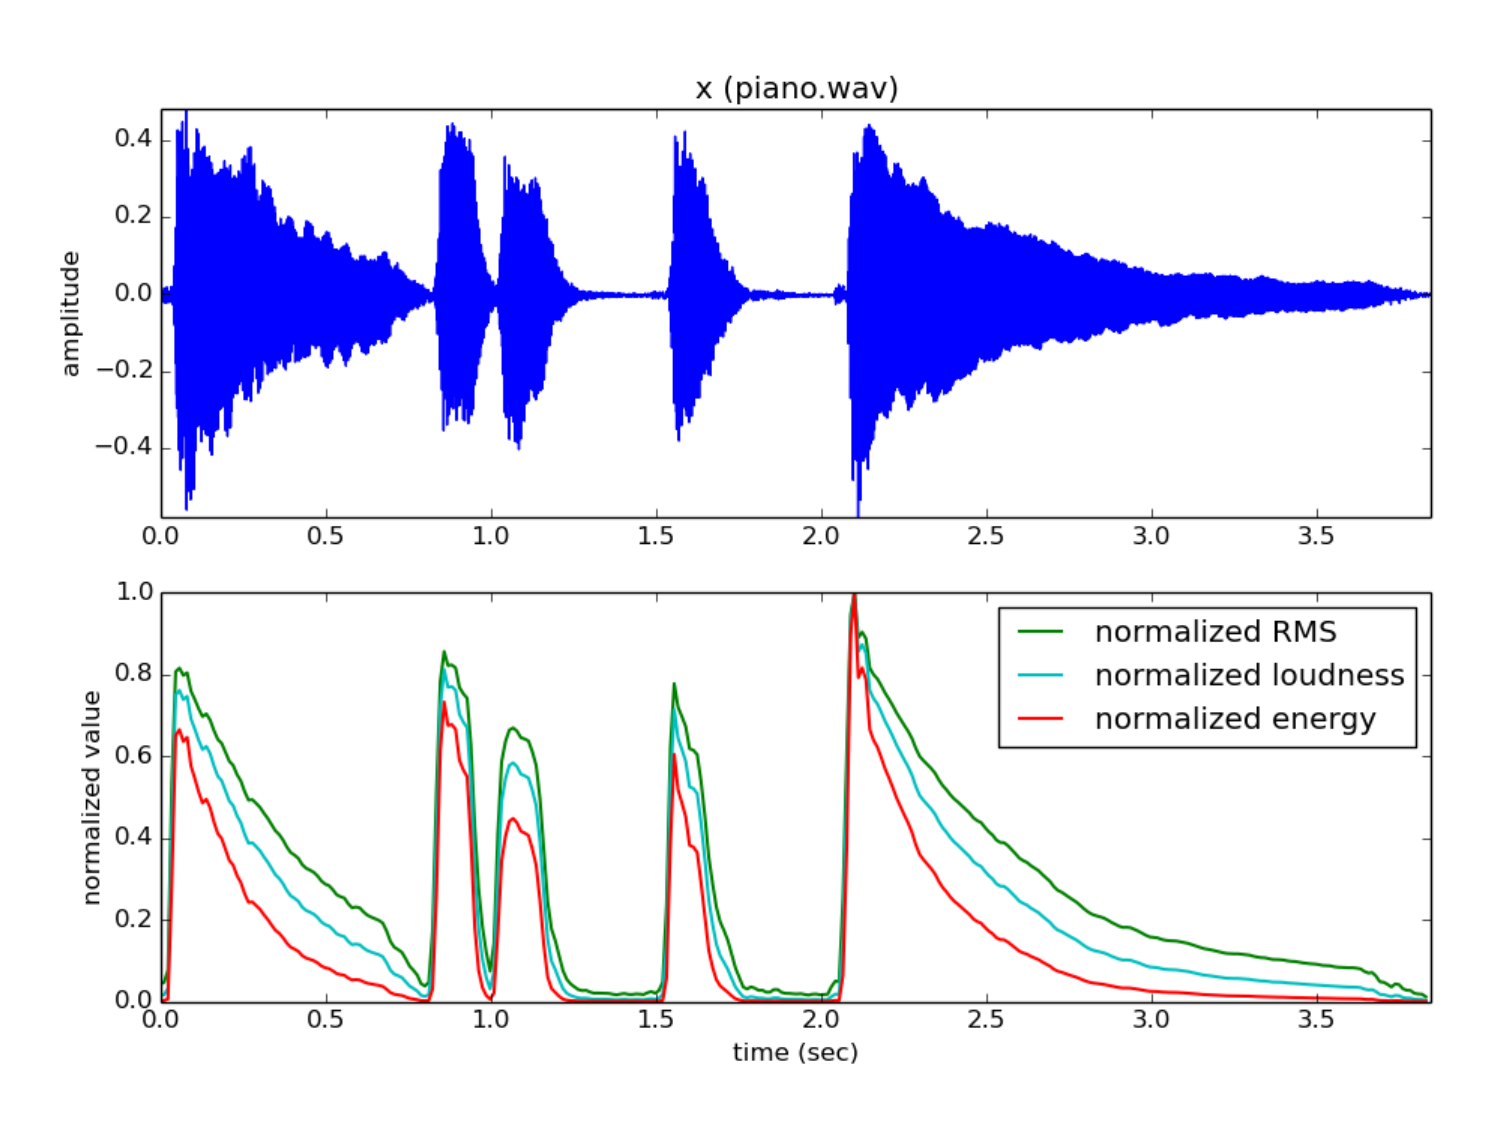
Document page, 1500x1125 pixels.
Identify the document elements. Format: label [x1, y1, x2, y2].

picture [32, 49, 1458, 1100]
